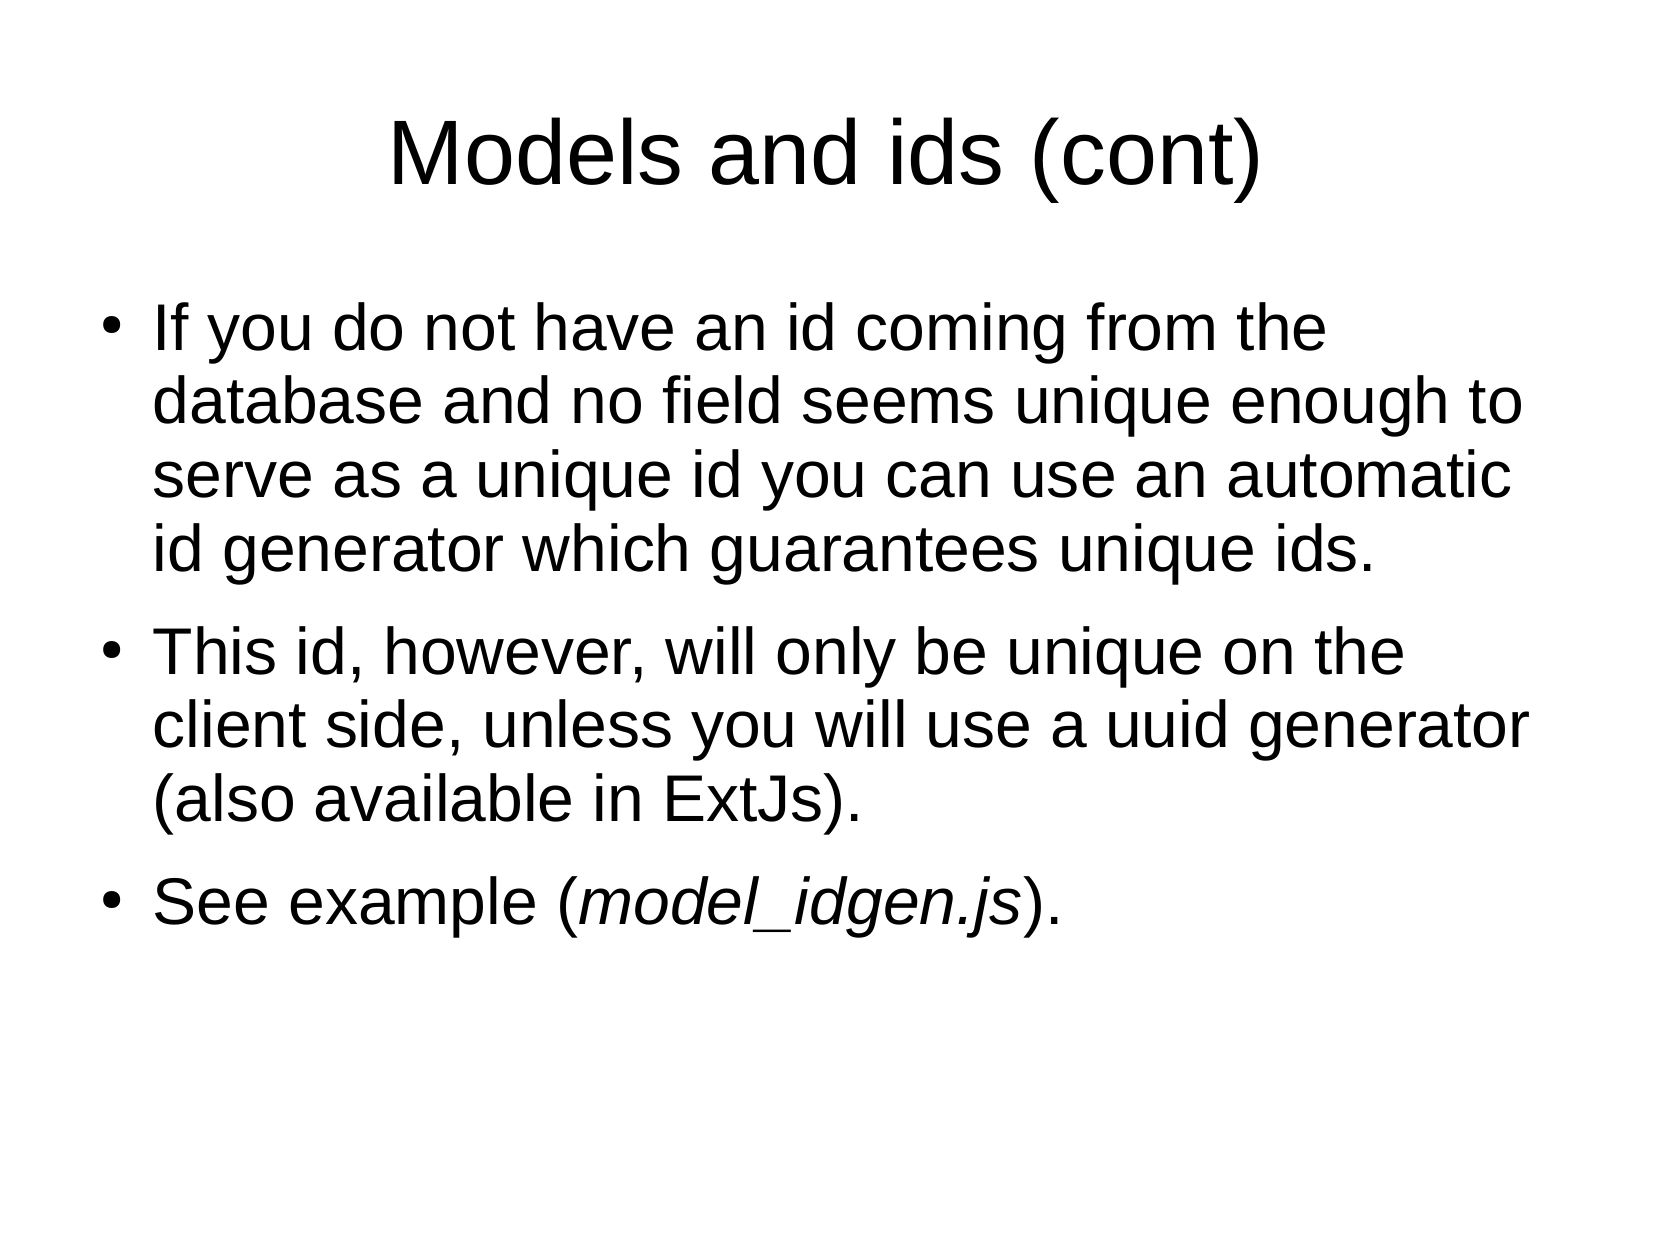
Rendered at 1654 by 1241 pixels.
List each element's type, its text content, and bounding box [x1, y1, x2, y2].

title Models and ids (cont) [82, 49, 1571, 257]
list If you do not have an id coming from the database and no field seems unique enough to serve as a unique id you can use an automatic id generator which guarantees unique ids. This id, however, will only be unique on the client side, unless you will use a uuid generator (also available in ExtJs). See example (model_idgen.js). [82, 290, 1538, 1010]
